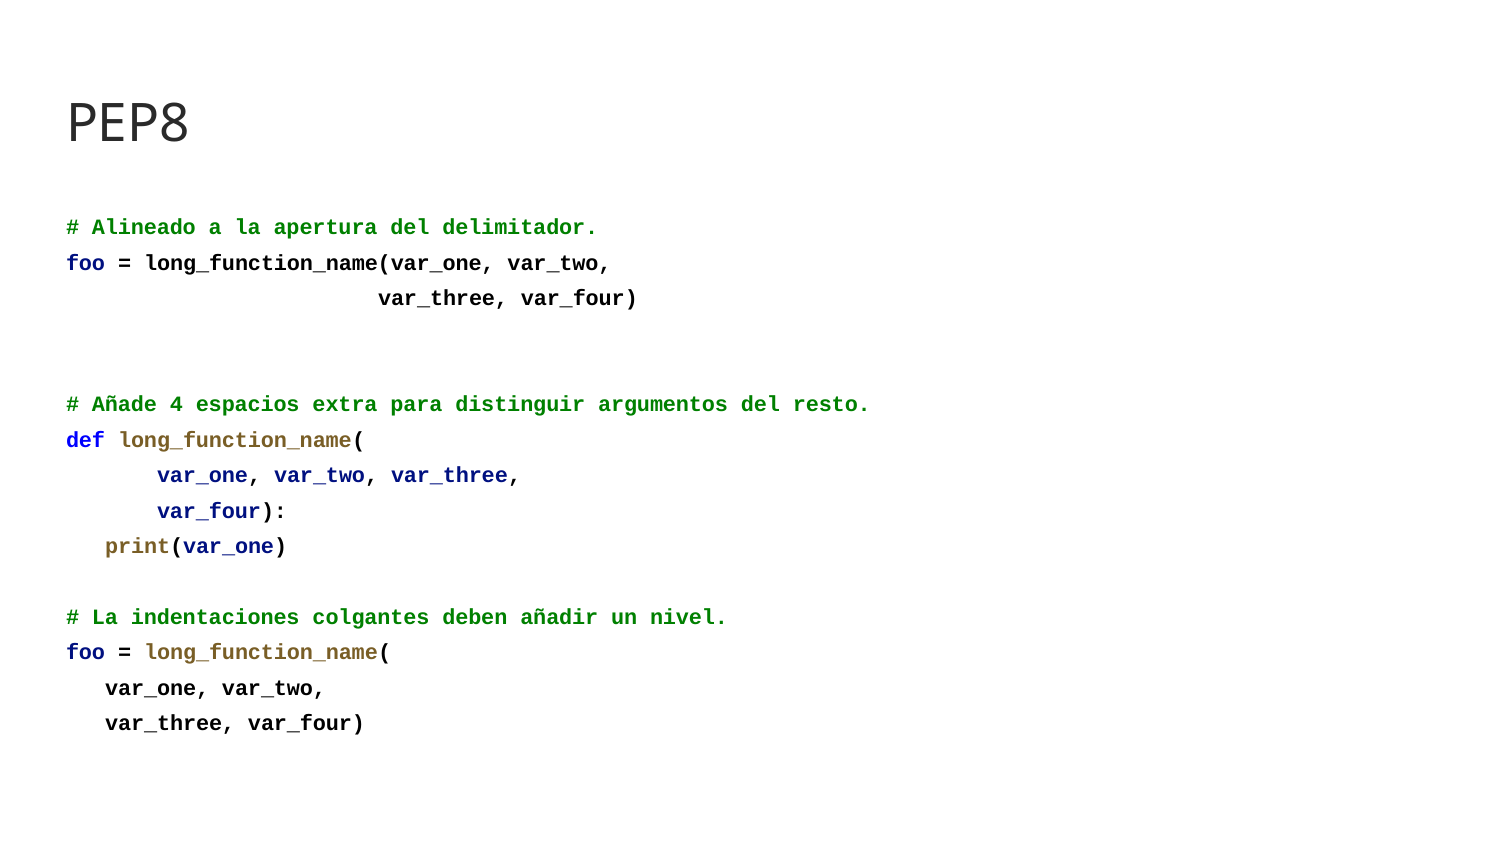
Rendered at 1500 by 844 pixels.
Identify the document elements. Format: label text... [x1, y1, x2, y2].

list # Alineado a la apertura del delimitador. foo = long_function_name(var_one, var_two, var_three, var_four) # Añade 4 espacios extra para distinguir argumentos del resto. def long_function_name( var_one, var_two, var_three, var_four): print(var_one) # La indentaciones colgantes deben añadir un nivel. foo = long_function_name( var_one, var_two, var_three, var_four) [51, 189, 1449, 750]
title PEP8 [51, 72, 1449, 167]
